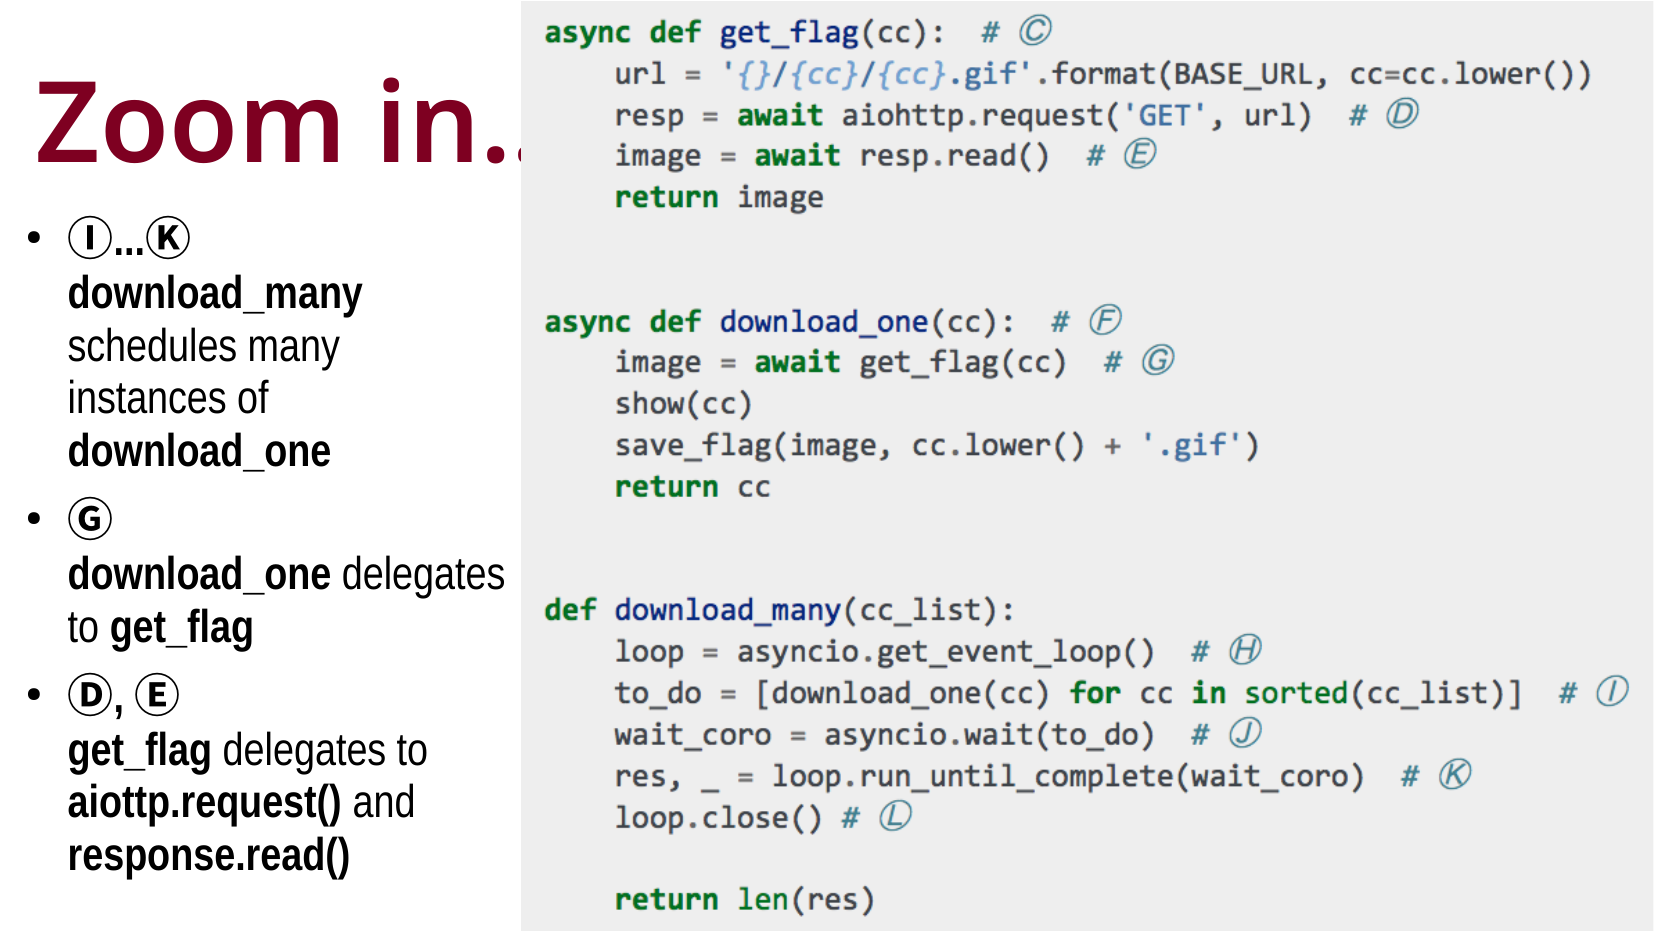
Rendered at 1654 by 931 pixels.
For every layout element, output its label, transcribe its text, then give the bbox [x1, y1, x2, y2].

picture [521, 1, 1654, 931]
list Ⓘ...Ⓚ download_many schedules many instances of download_one Ⓖ download_one delegates to get_flag Ⓓ, Ⓔ get_flag delegates to aiottp.request() and response.read() [11, 212, 510, 886]
title Zoom in... [35, 37, 521, 201]
